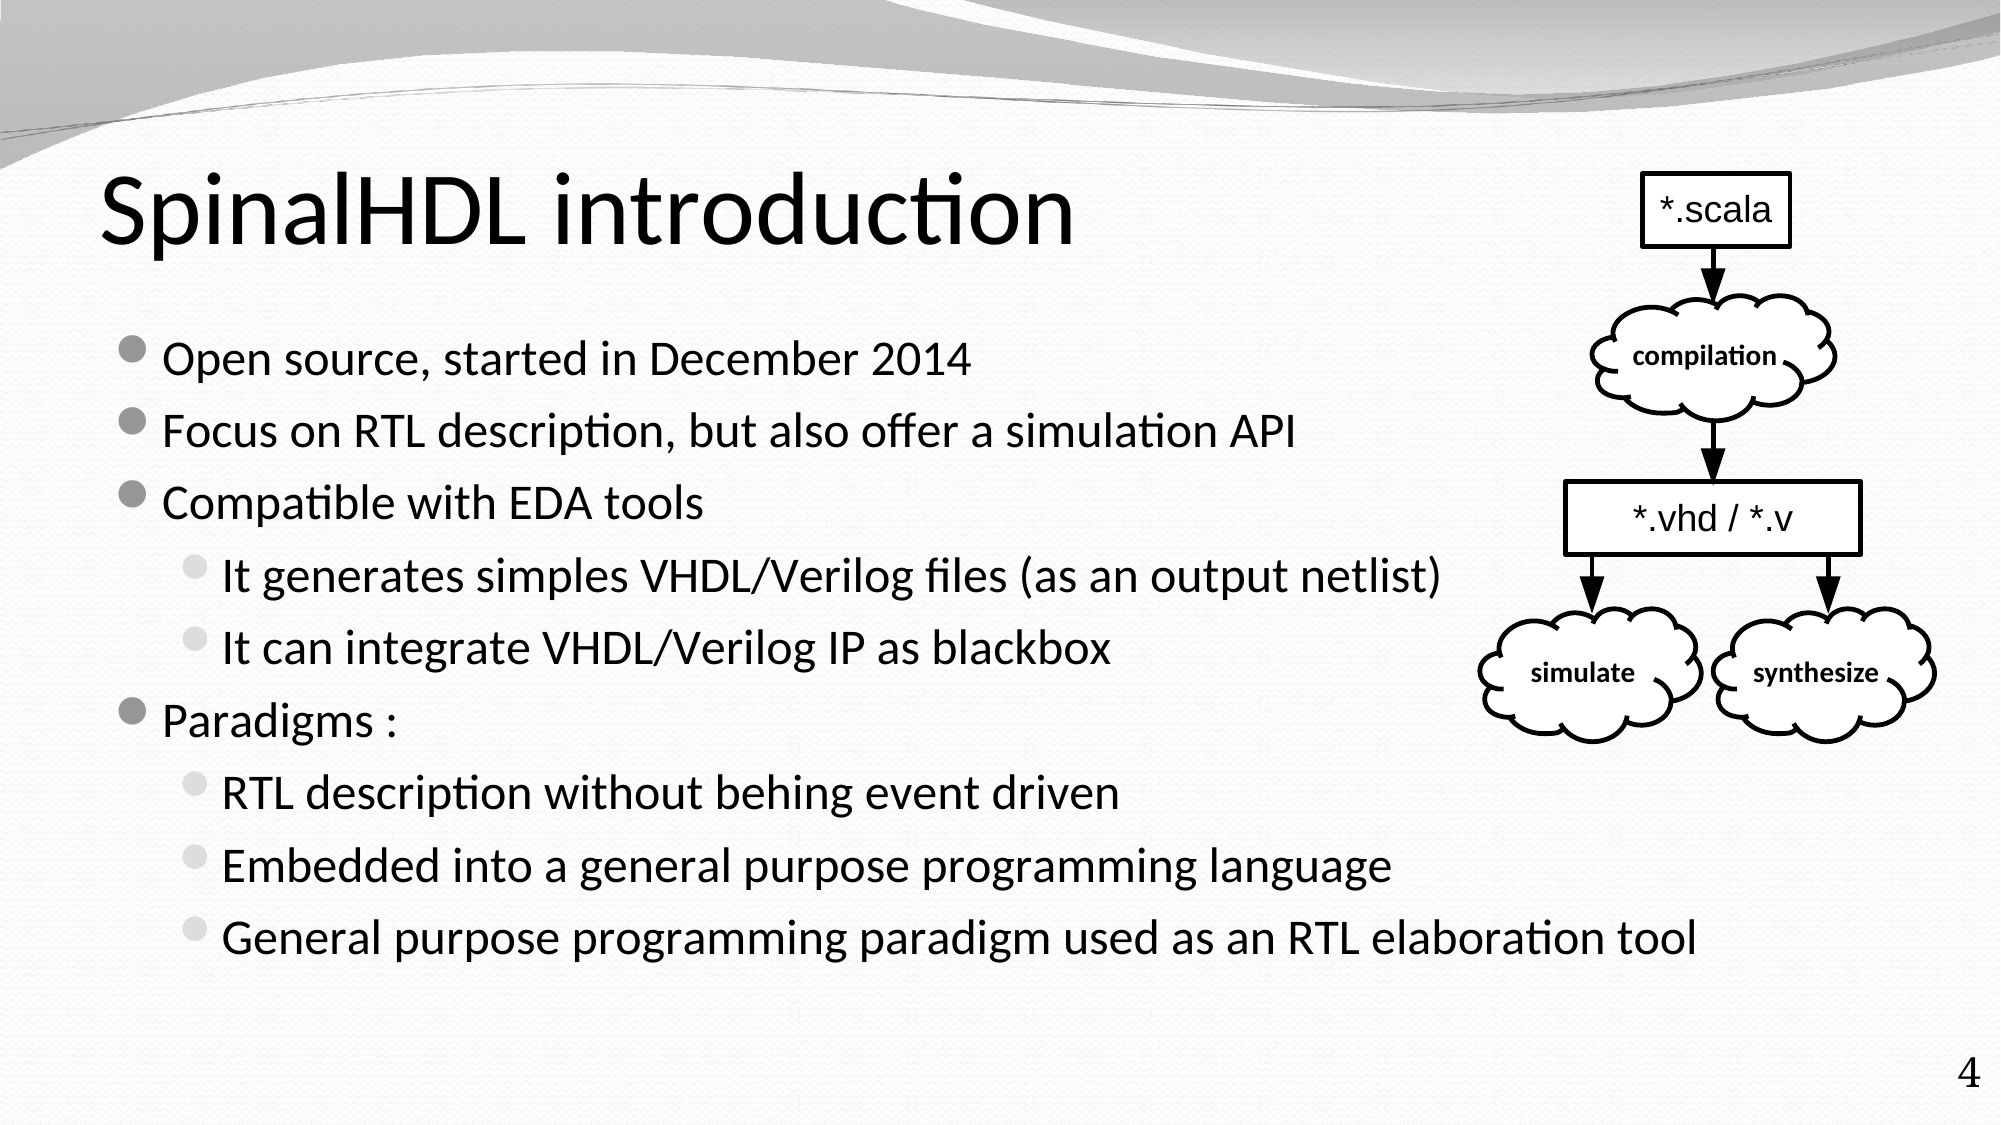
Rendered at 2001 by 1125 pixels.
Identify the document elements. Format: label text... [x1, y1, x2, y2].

chart [1477, 171, 1938, 745]
list Open source, started in December 2014 Focus on RTL description, but also offer a simulation API Compatible with EDA tools It generates simples VHDL/Verilog files (as an output netlist) It can integrate VHDL/Verilog IP as blackbox Paradigms : RTL description without behing event driven Embedded into a general purpose programming language General purpose programming paradigm used as an RTL elaboration tool [99, 317, 1901, 1038]
text_box <numéro> [1813, 1042, 1981, 1103]
picture [0, 0, 2001, 1125]
title SpinalHDL introduction [99, 77, 1901, 266]
